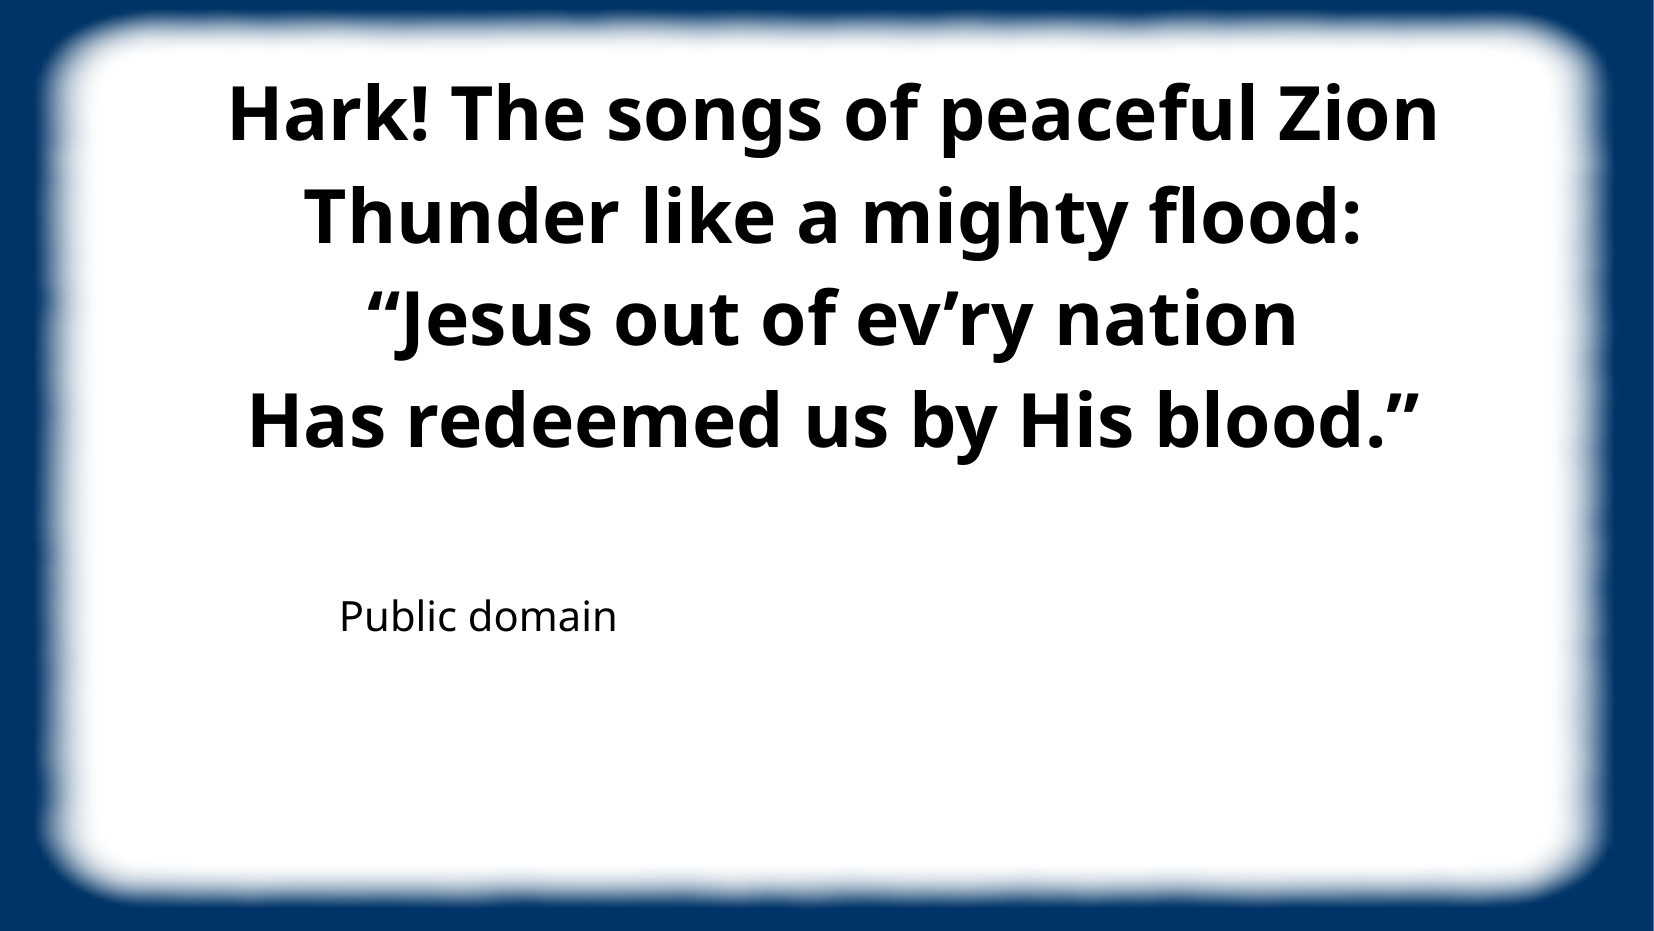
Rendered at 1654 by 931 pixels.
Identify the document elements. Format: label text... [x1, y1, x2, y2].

text_box Hark! The songs of peaceful Zion Thunder like a mighty flood: “Jesus out of ev’ry nation Has redeemed us by His blood.” Public domain [106, 53, 1562, 661]
picture [0, 0, 1654, 931]
